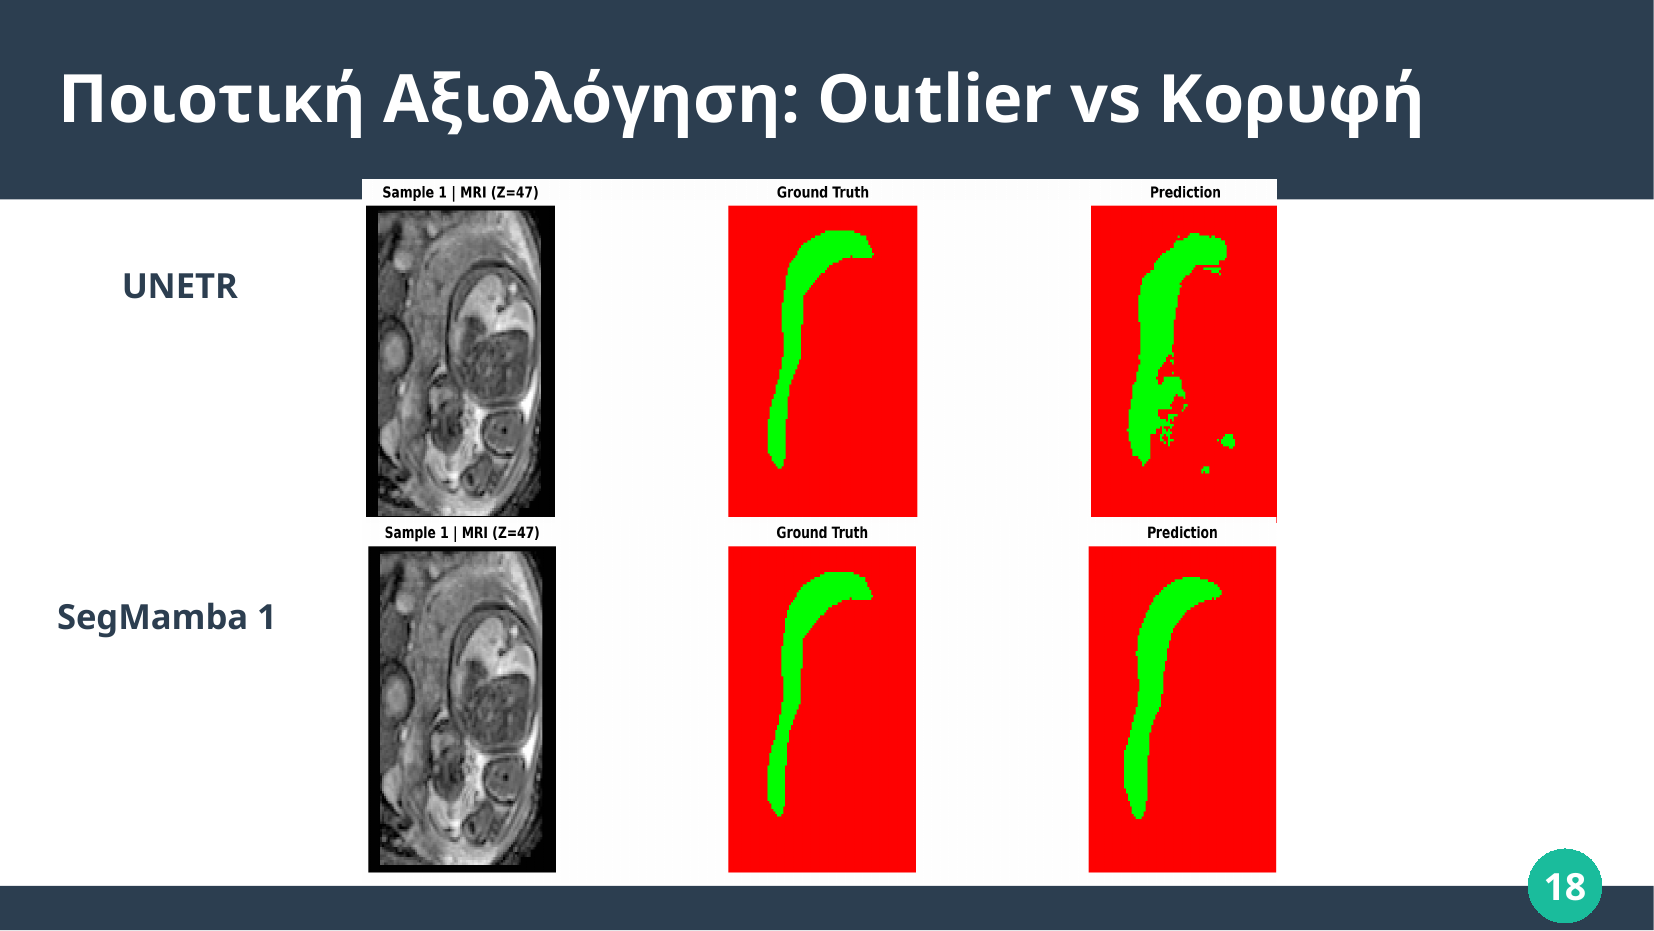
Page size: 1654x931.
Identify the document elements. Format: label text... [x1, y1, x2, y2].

picture [362, 179, 1277, 883]
list UNETR [121, 261, 307, 309]
title Ποιοτική Αξιολόγηση: Outlier vs Κορυφή [59, 37, 1595, 156]
list SegMamba 1 [57, 592, 389, 640]
